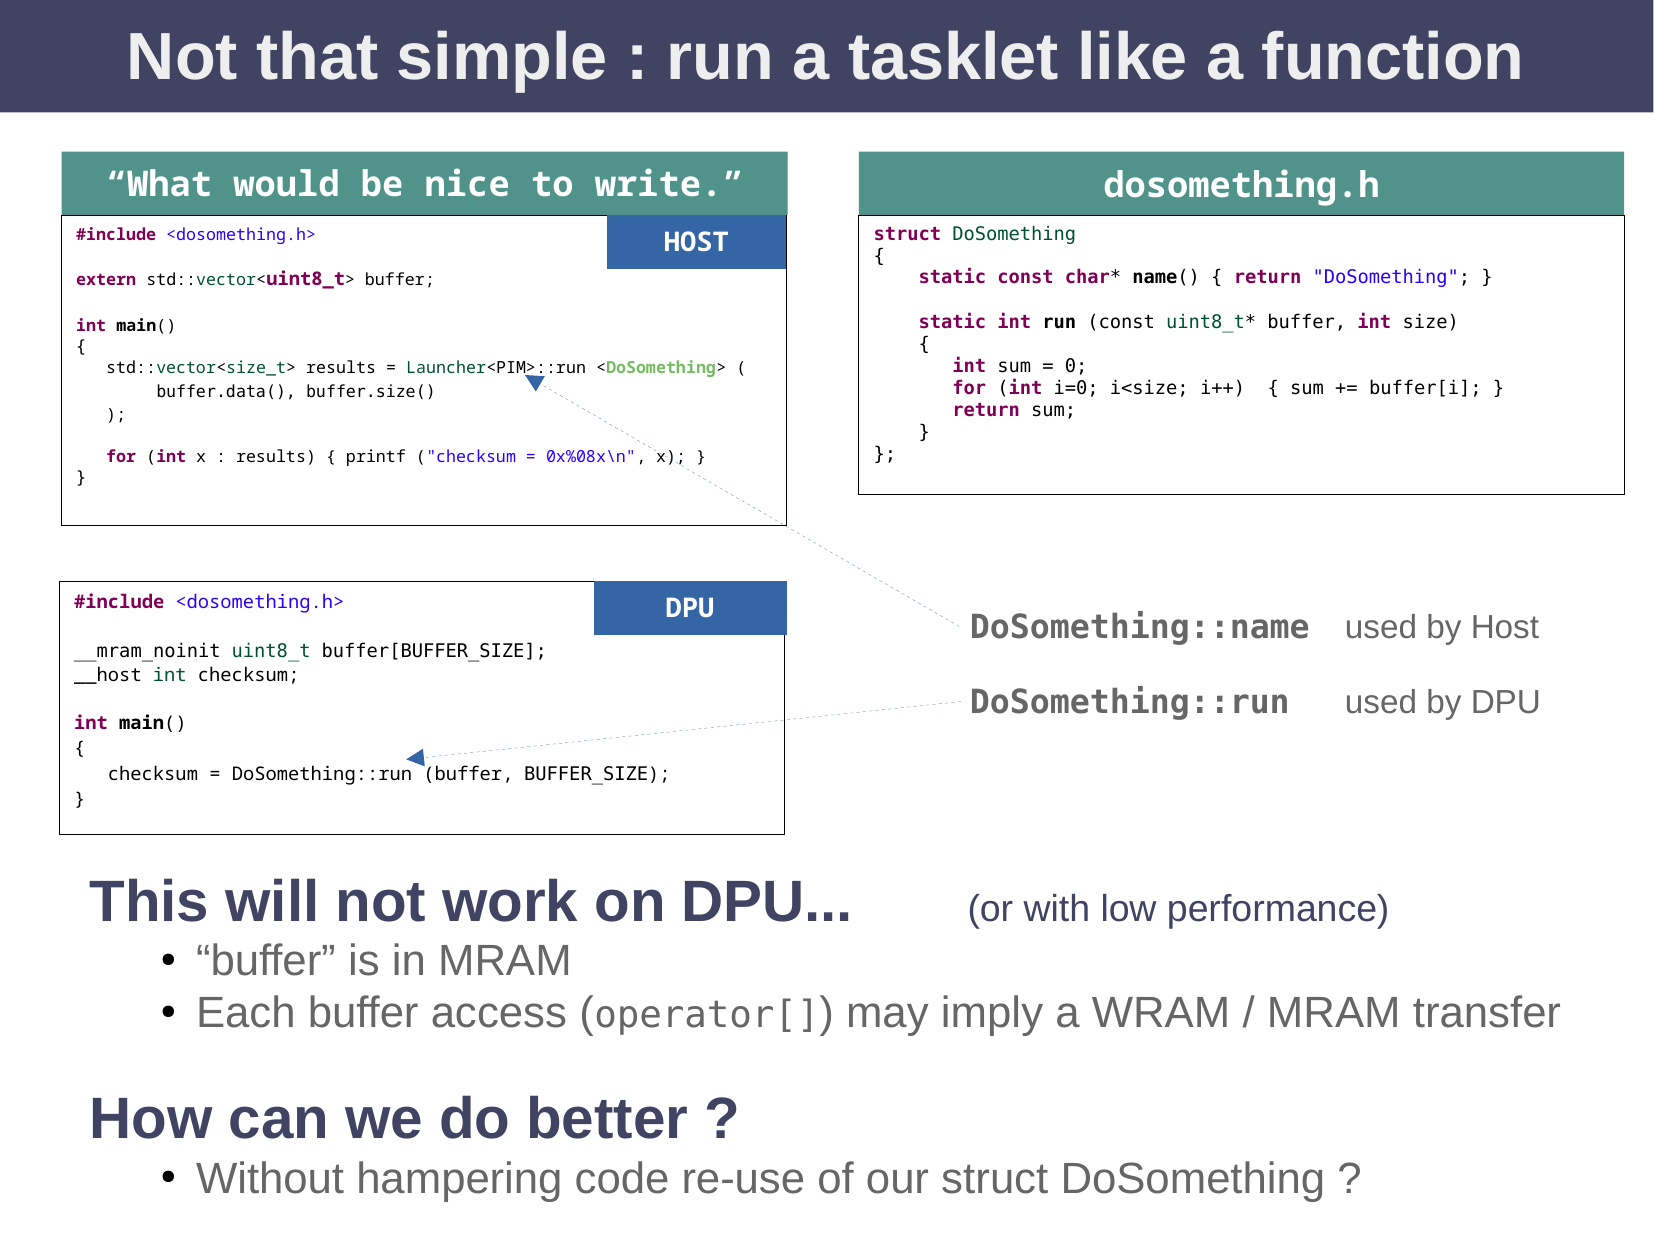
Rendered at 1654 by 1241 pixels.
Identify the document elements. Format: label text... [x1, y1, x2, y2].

text_box struct DoSomething { static const char* name() { return "DoSomething"; } static int run (const uint8_t* buffer, int size) { int sum = 0; for (int i=0; i<size; i++) { sum += buffer[i]; } return sum; } }; [858, 215, 1625, 495]
text_box #include <dosomething.h> extern std::vector<uint8_t> buffer; int main() { std::vector<size_t> results = Launcher<PIM>::run <DoSomething> ( buffer.data(), buffer.size() ); for (int x : results) { printf ("checksum = 0x%08x\n", x); } } [61, 215, 787, 526]
text_box #include <dosomething.h> __mram_noinit uint8_t buffer[BUFFER_SIZE]; __host int checksum; int main() { checksum = DoSomething::run (buffer, BUFFER_SIZE); } [59, 581, 785, 835]
text_box DoSomething::name used by Host DoSomething::run used by DPU [955, 600, 1560, 729]
text_box “What would be nice to write.” [61, 151, 788, 215]
text_box DPU [594, 581, 787, 635]
text_box Not that simple : run a tasklet like a function [0, 0, 1654, 113]
text_box This will not work on DPU... (or with low performance) “buffer” is in MRAM Each buffer access (operator[]) may imply a WRAM / MRAM transfer How can we do better ? Without hampering code re-use of our struct DoSomething ? [75, 860, 1619, 1211]
text_box HOST [607, 215, 786, 269]
text_box dosomething.h [858, 151, 1625, 215]
